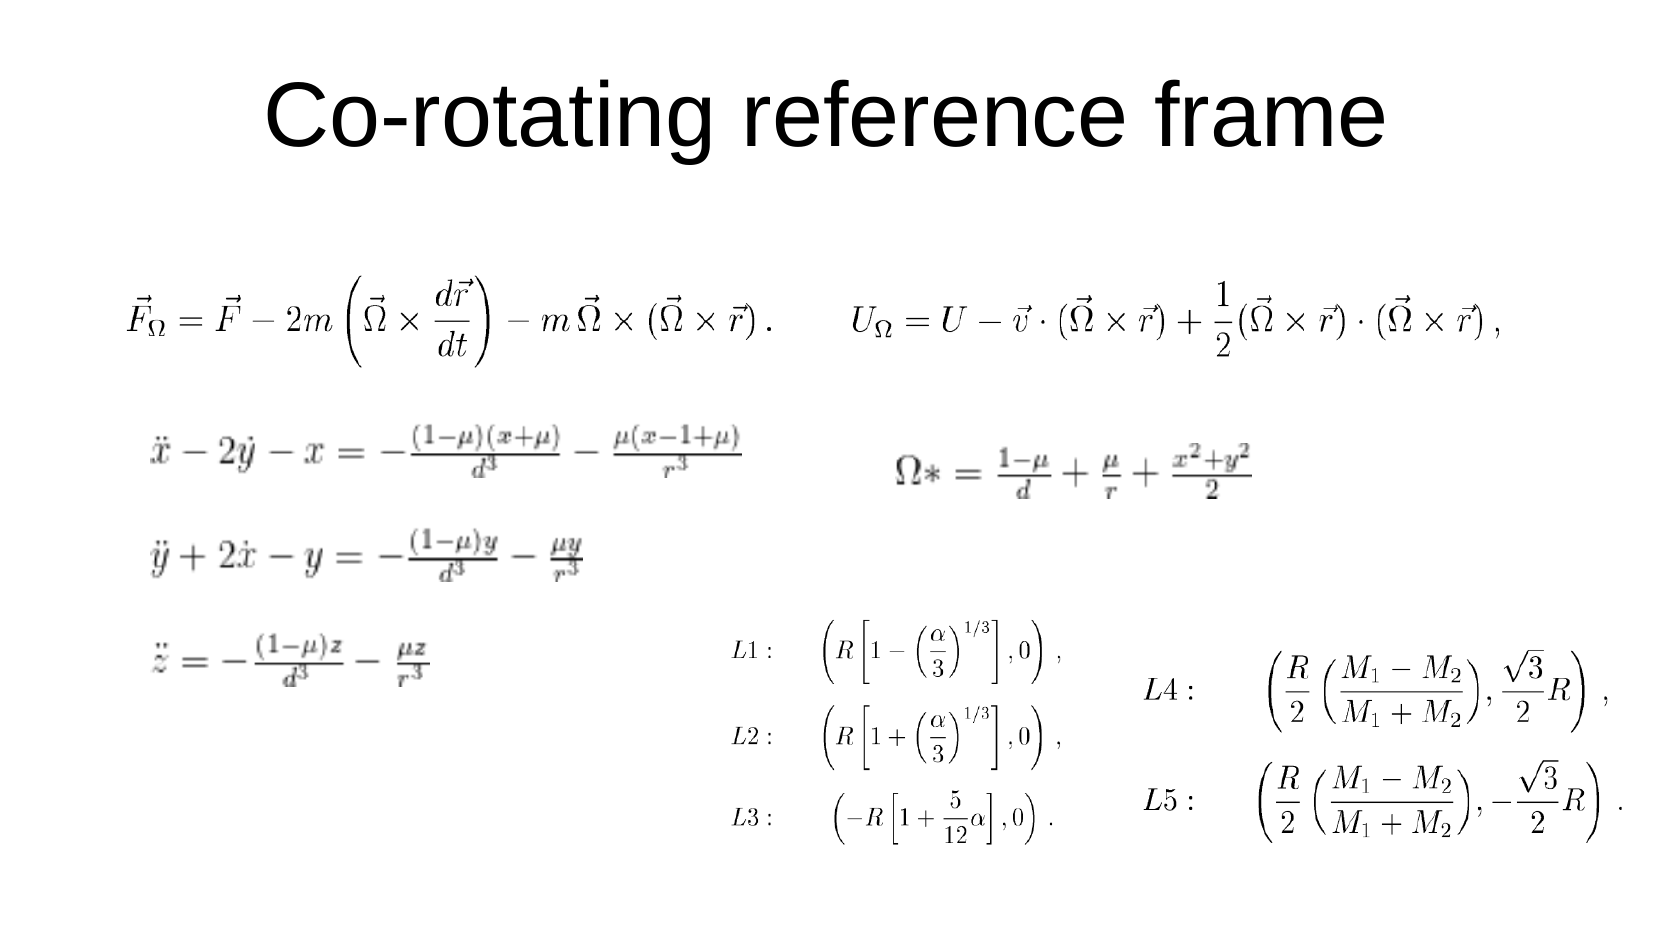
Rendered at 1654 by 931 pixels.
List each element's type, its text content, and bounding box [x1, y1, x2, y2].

title Co-rotating reference frame [82, 37, 1571, 193]
picture [817, 262, 1538, 385]
picture [106, 262, 788, 380]
picture [1129, 622, 1622, 863]
picture [112, 412, 1088, 863]
picture [862, 412, 1292, 523]
